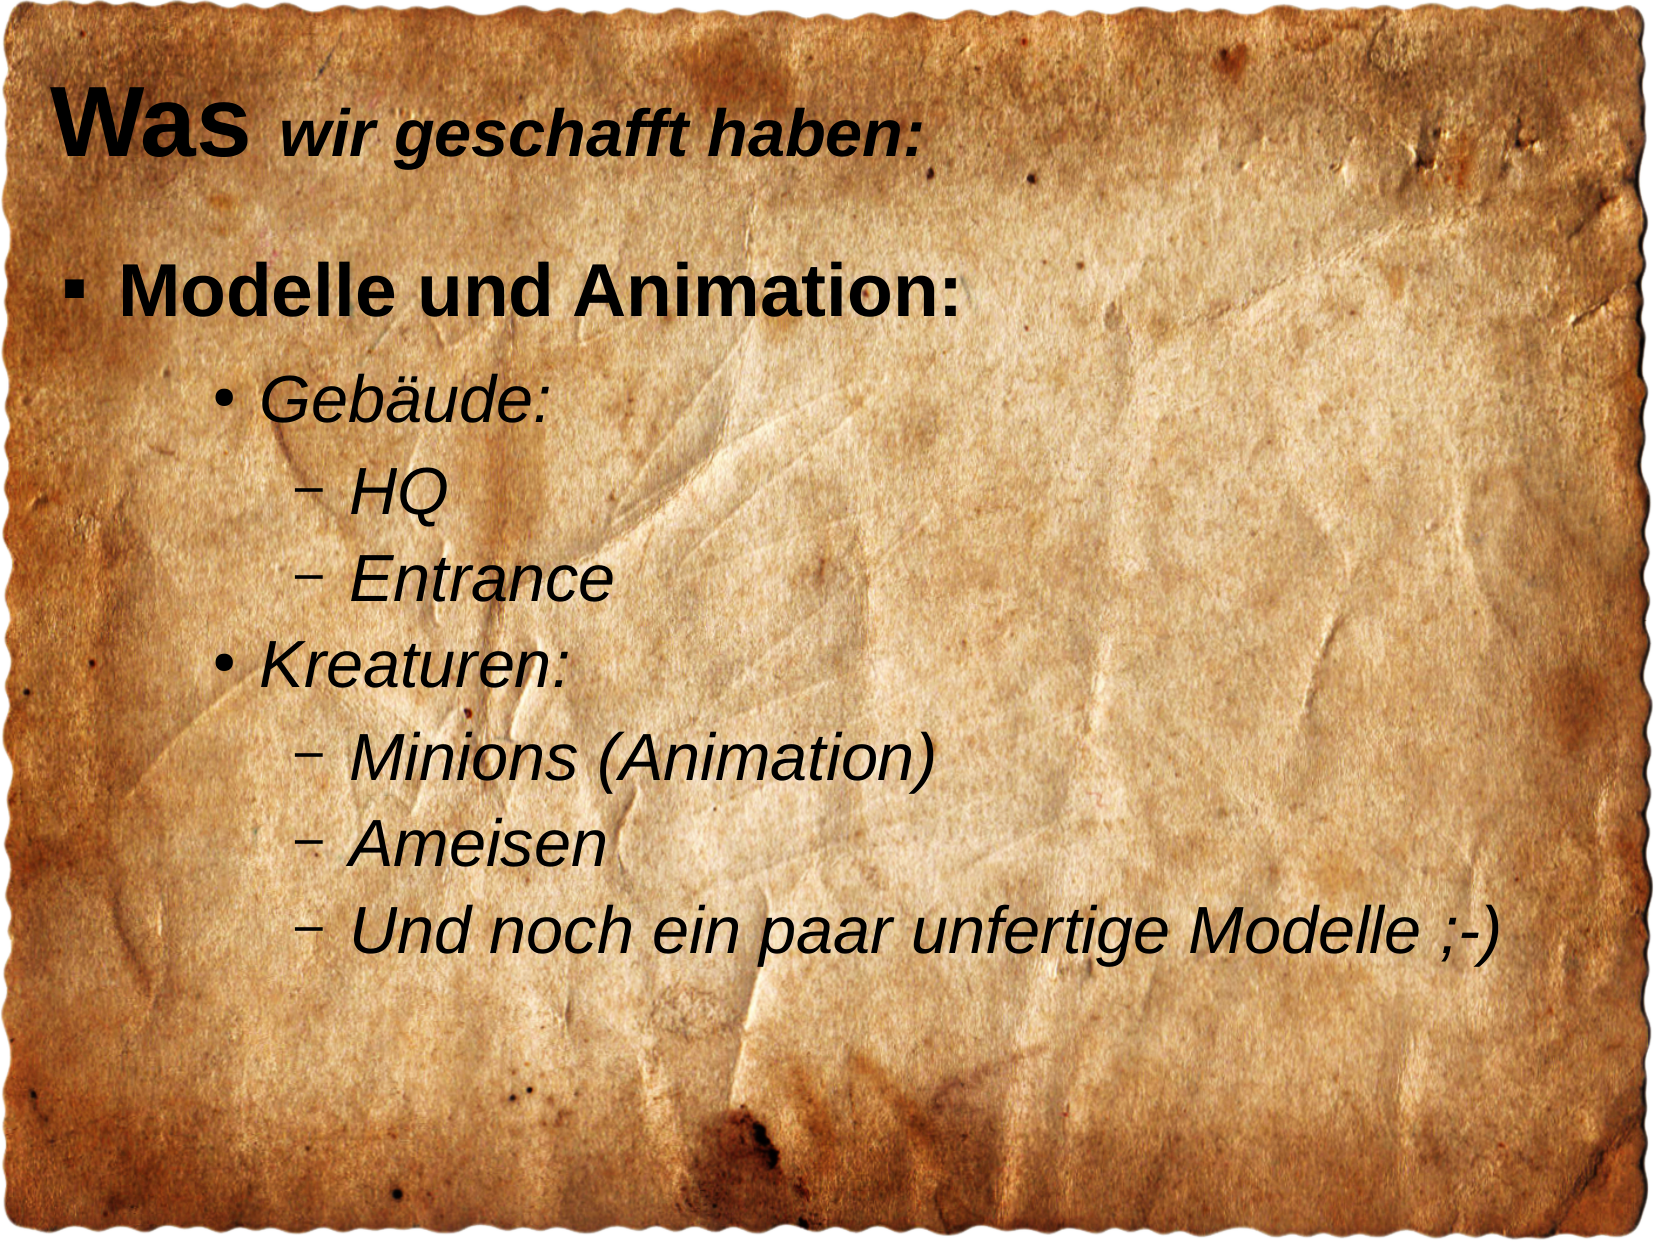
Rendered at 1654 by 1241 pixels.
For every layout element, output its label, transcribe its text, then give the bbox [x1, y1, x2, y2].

list Modelle und Animation: Gebäude: HQ Entrance Kreaturen: Minions (Animation) Ameisen Und noch ein paar unfertige Modelle ;-) [47, 248, 1595, 1228]
text_box Was wir geschafft haben: [35, 58, 961, 201]
picture [0, 0, 1654, 1241]
